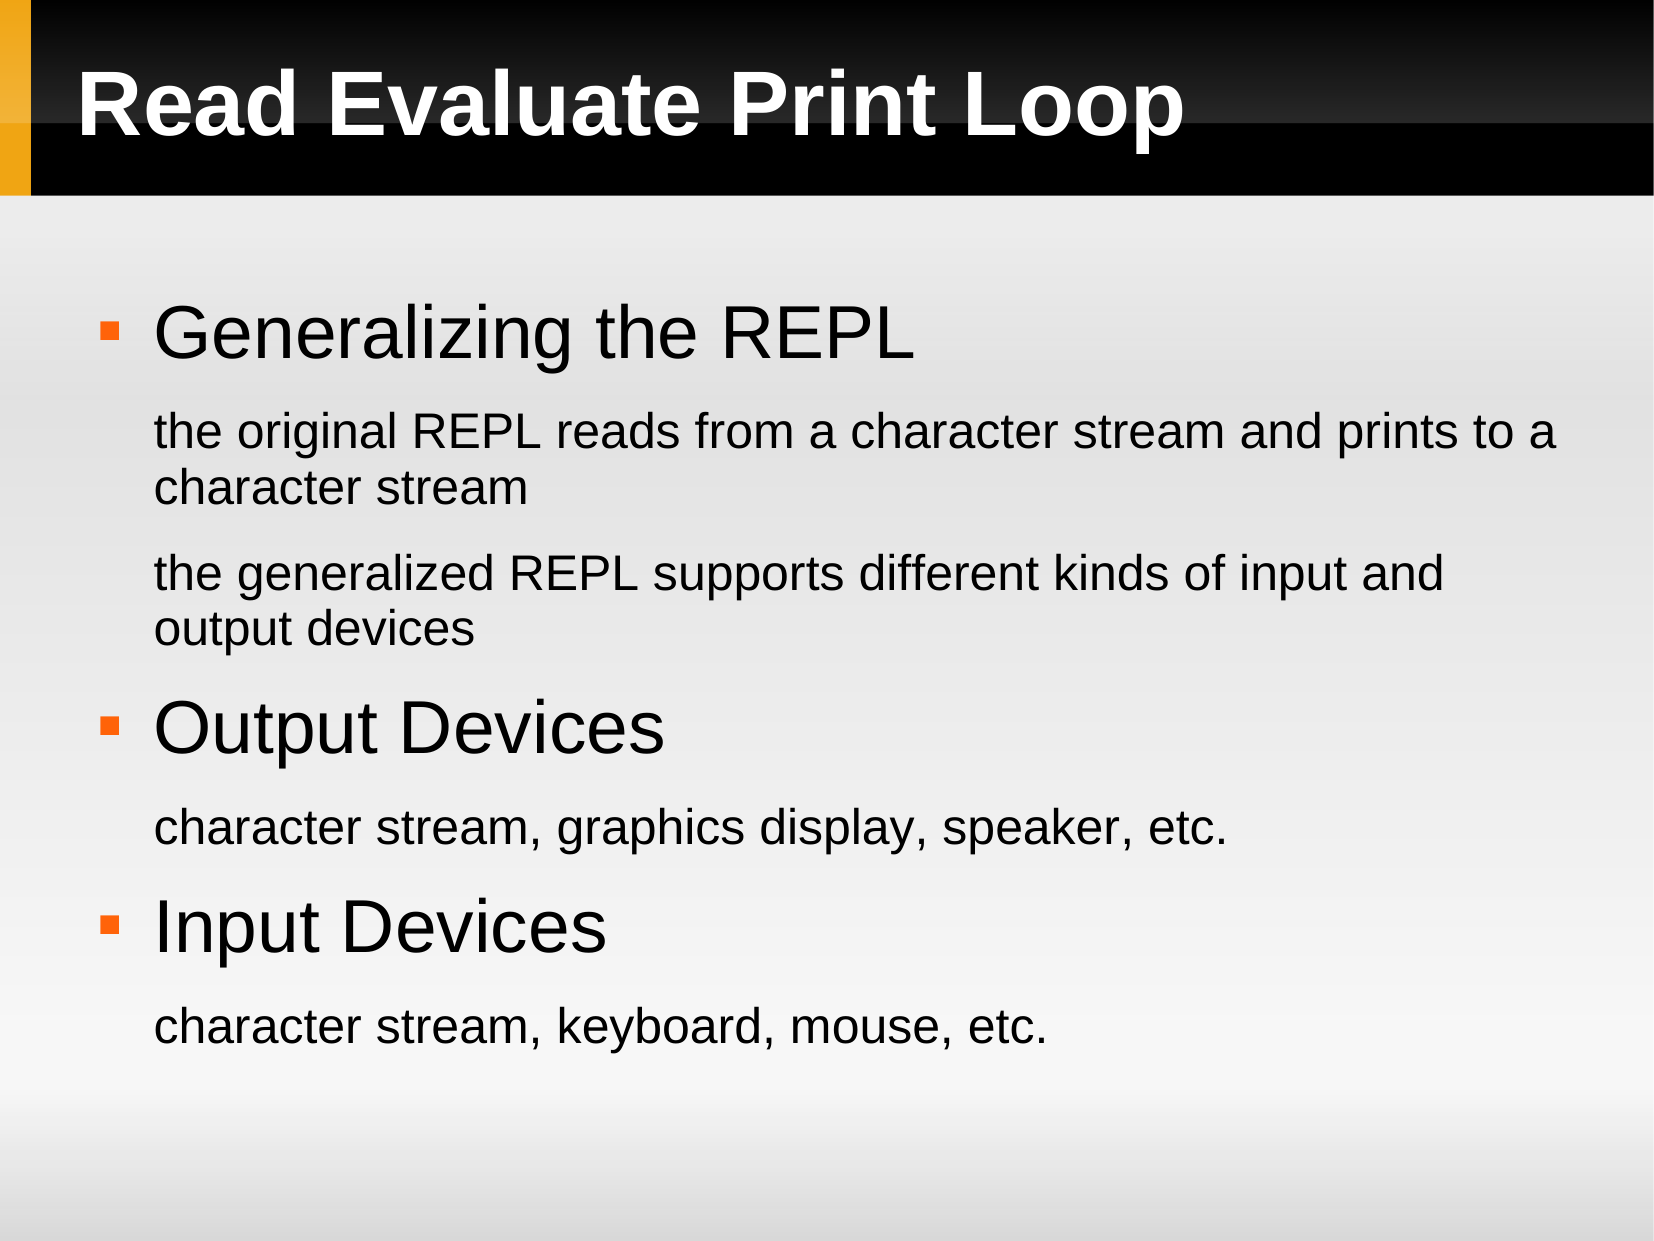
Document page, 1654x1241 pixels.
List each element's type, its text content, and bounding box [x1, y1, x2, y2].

list Generalizing the REPL the original REPL reads from a character stream and prints to a character stream the generalized REPL supports different kinds of input and output devices Output Devices character stream, graphics display, speaker, etc. Input Devices character stream, keyboard, mouse, etc. [82, 290, 1571, 1109]
picture [0, 0, 1654, 1241]
title Read Evaluate Print Loop [76, 0, 1565, 208]
